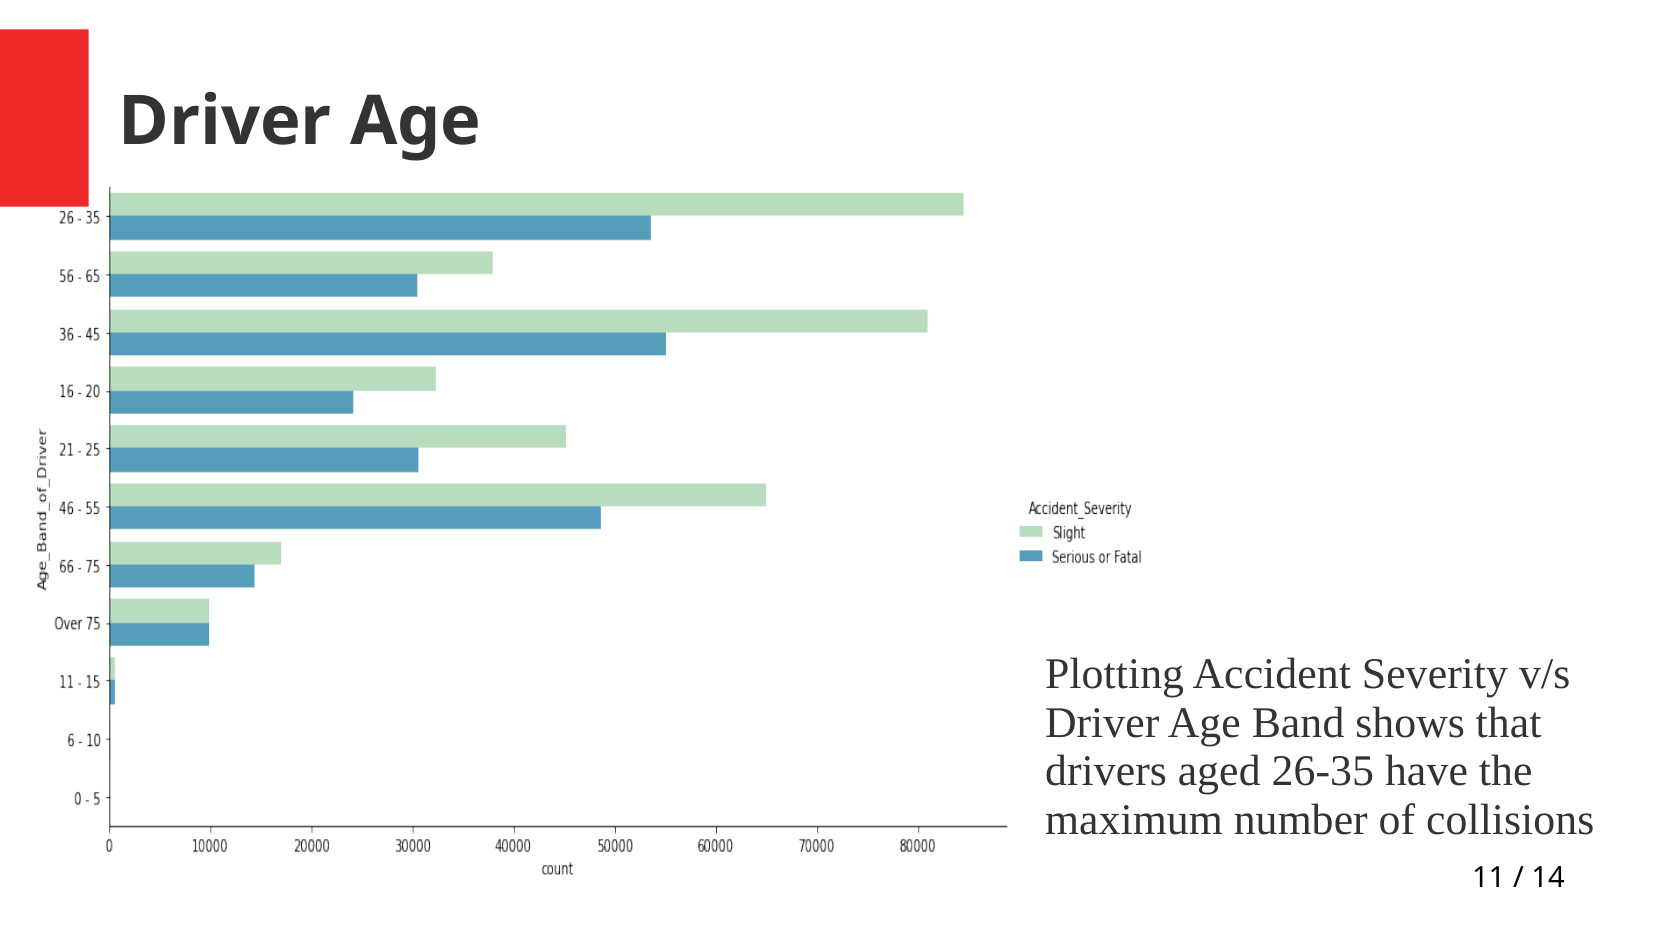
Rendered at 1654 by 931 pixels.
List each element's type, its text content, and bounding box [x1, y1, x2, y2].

picture [29, 177, 1152, 888]
list Plotting Accident Severity v/s Driver Age Band shows that drivers aged 26-35 have the maximum number of collisions [974, 649, 1625, 857]
title Driver Age [118, 29, 1595, 207]
